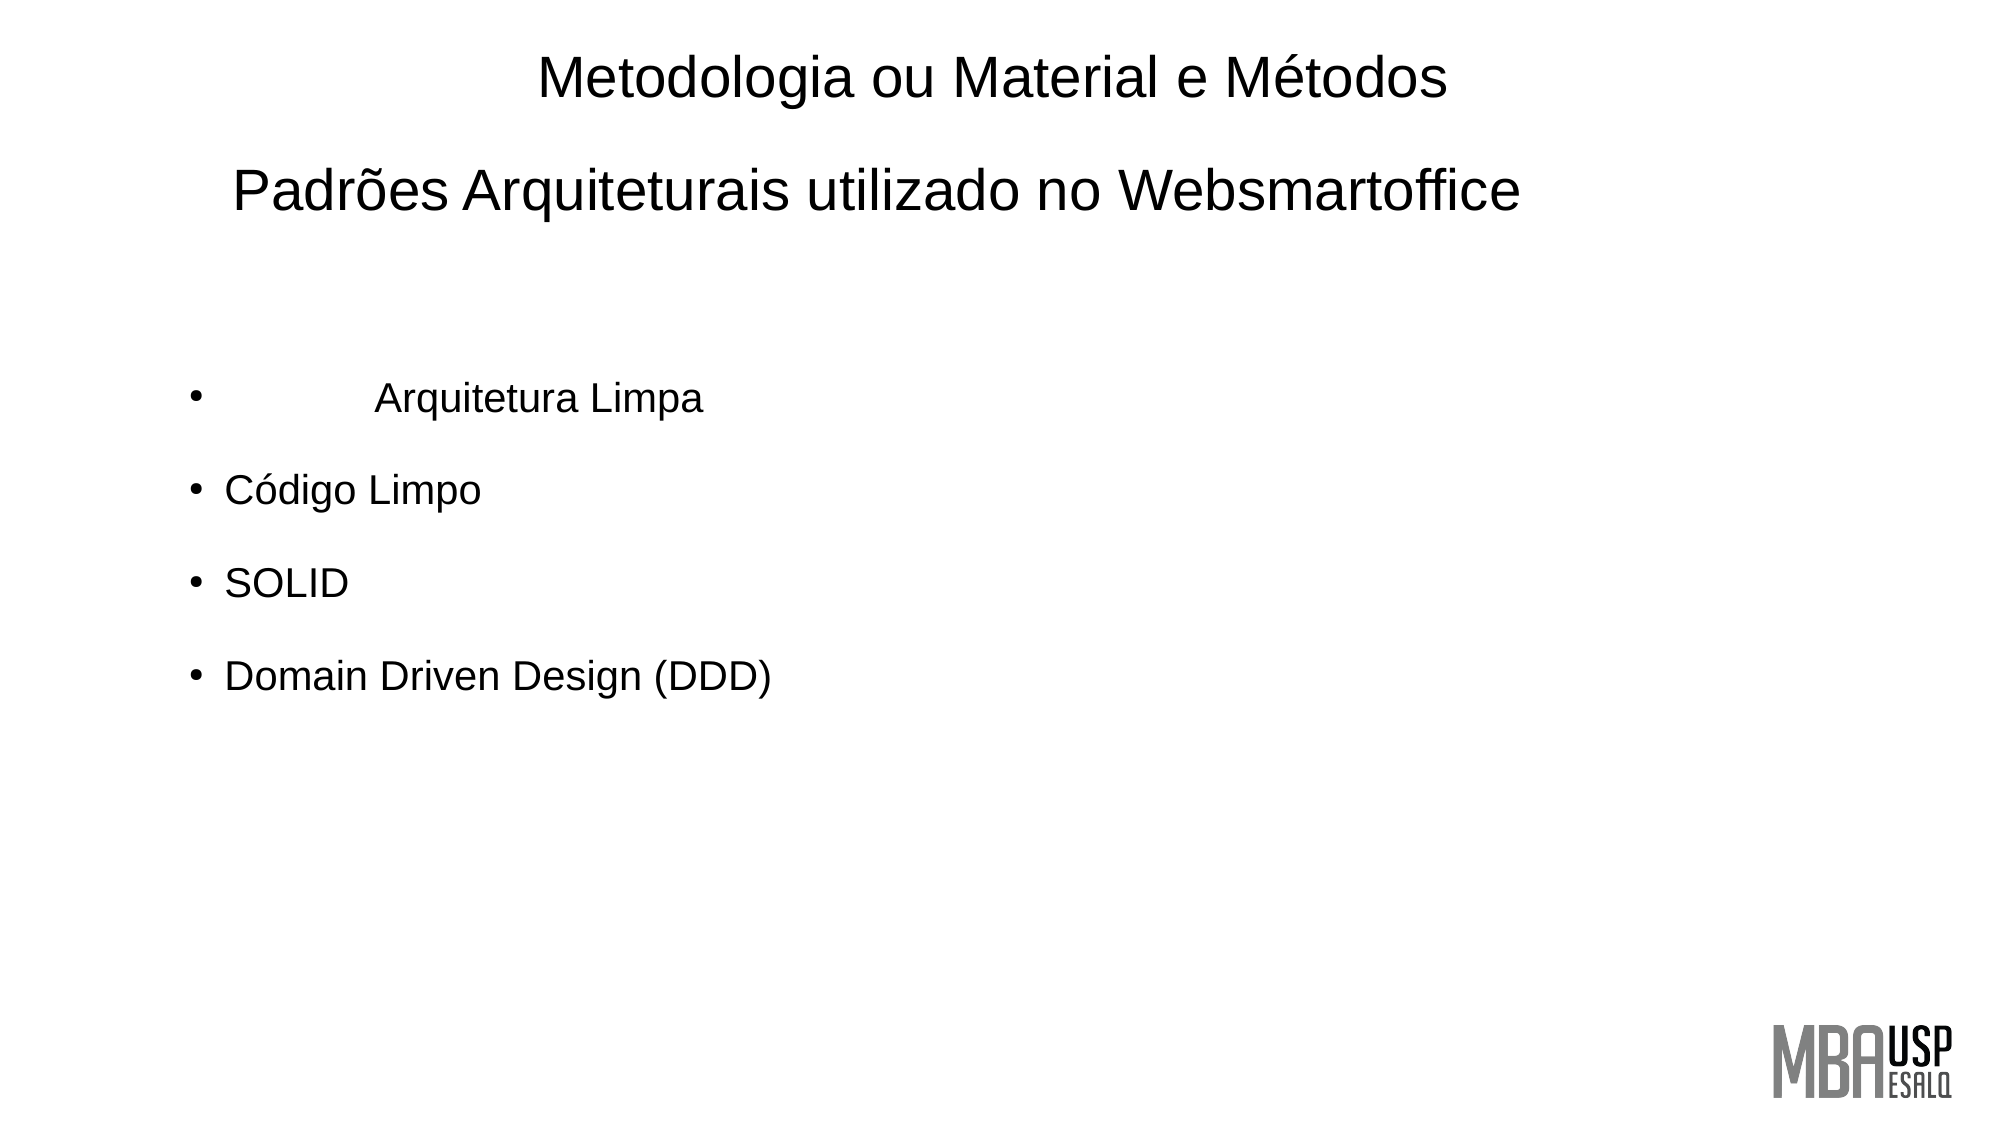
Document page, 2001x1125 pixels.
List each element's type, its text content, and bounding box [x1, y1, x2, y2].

text_box Metodologia ou Material e Métodos [37, 37, 1951, 118]
picture [1765, 1021, 1960, 1102]
text_box Padrões Arquiteturais utilizado no Websmartoffice Arquitetura Limpa Código Limpo SOLID Domain Driven Design (DDD) [82, 150, 1951, 976]
